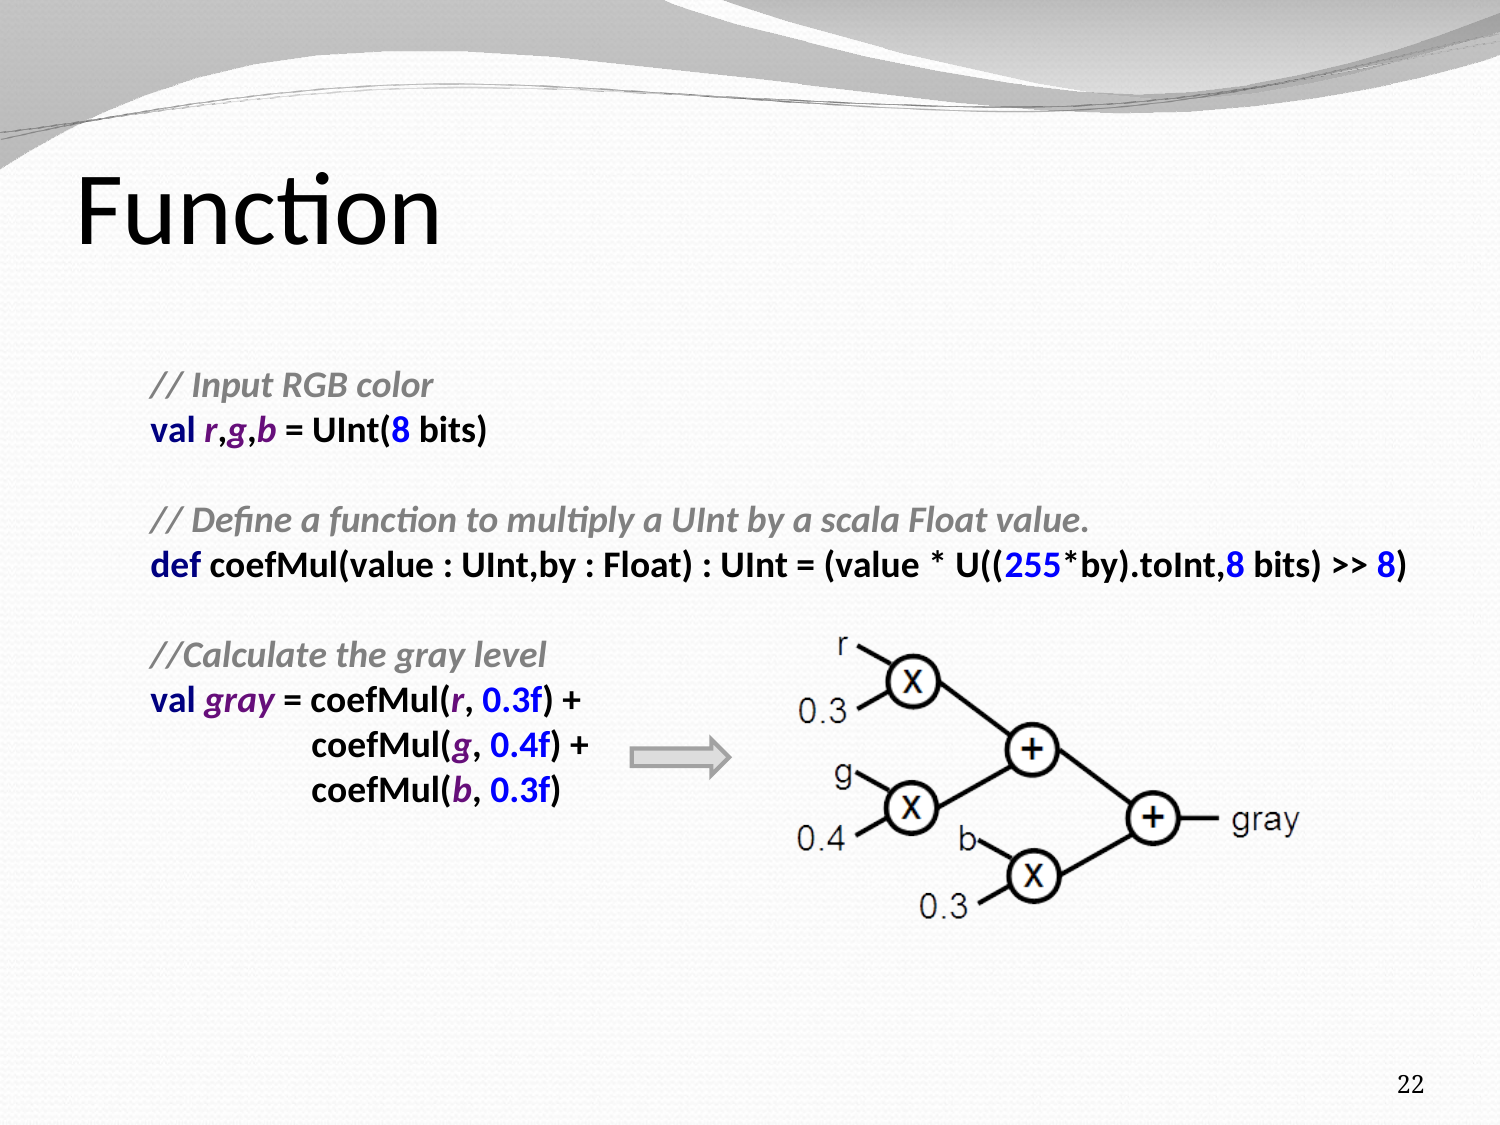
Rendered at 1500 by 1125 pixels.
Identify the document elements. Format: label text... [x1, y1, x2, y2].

picture [0, 0, 1500, 1125]
text_box <numéro> [1299, 1042, 1426, 1103]
text_box [631, 739, 730, 775]
title Function [75, 78, 1426, 266]
text_box // Input RGB color val r,g,b = UInt(8 bits) // Define a function to multiply a UInt by a scala Float value. def coefMul(value : UInt,by : Float) : UInt = (value * U((255*by).toInt,8 bits) >> 8) //Calculate the gray level val gray = coefMul(r, 0.3f) + coefMul(g, 0.4f) + coefMul(b, 0.3f) [135, 351, 1423, 818]
